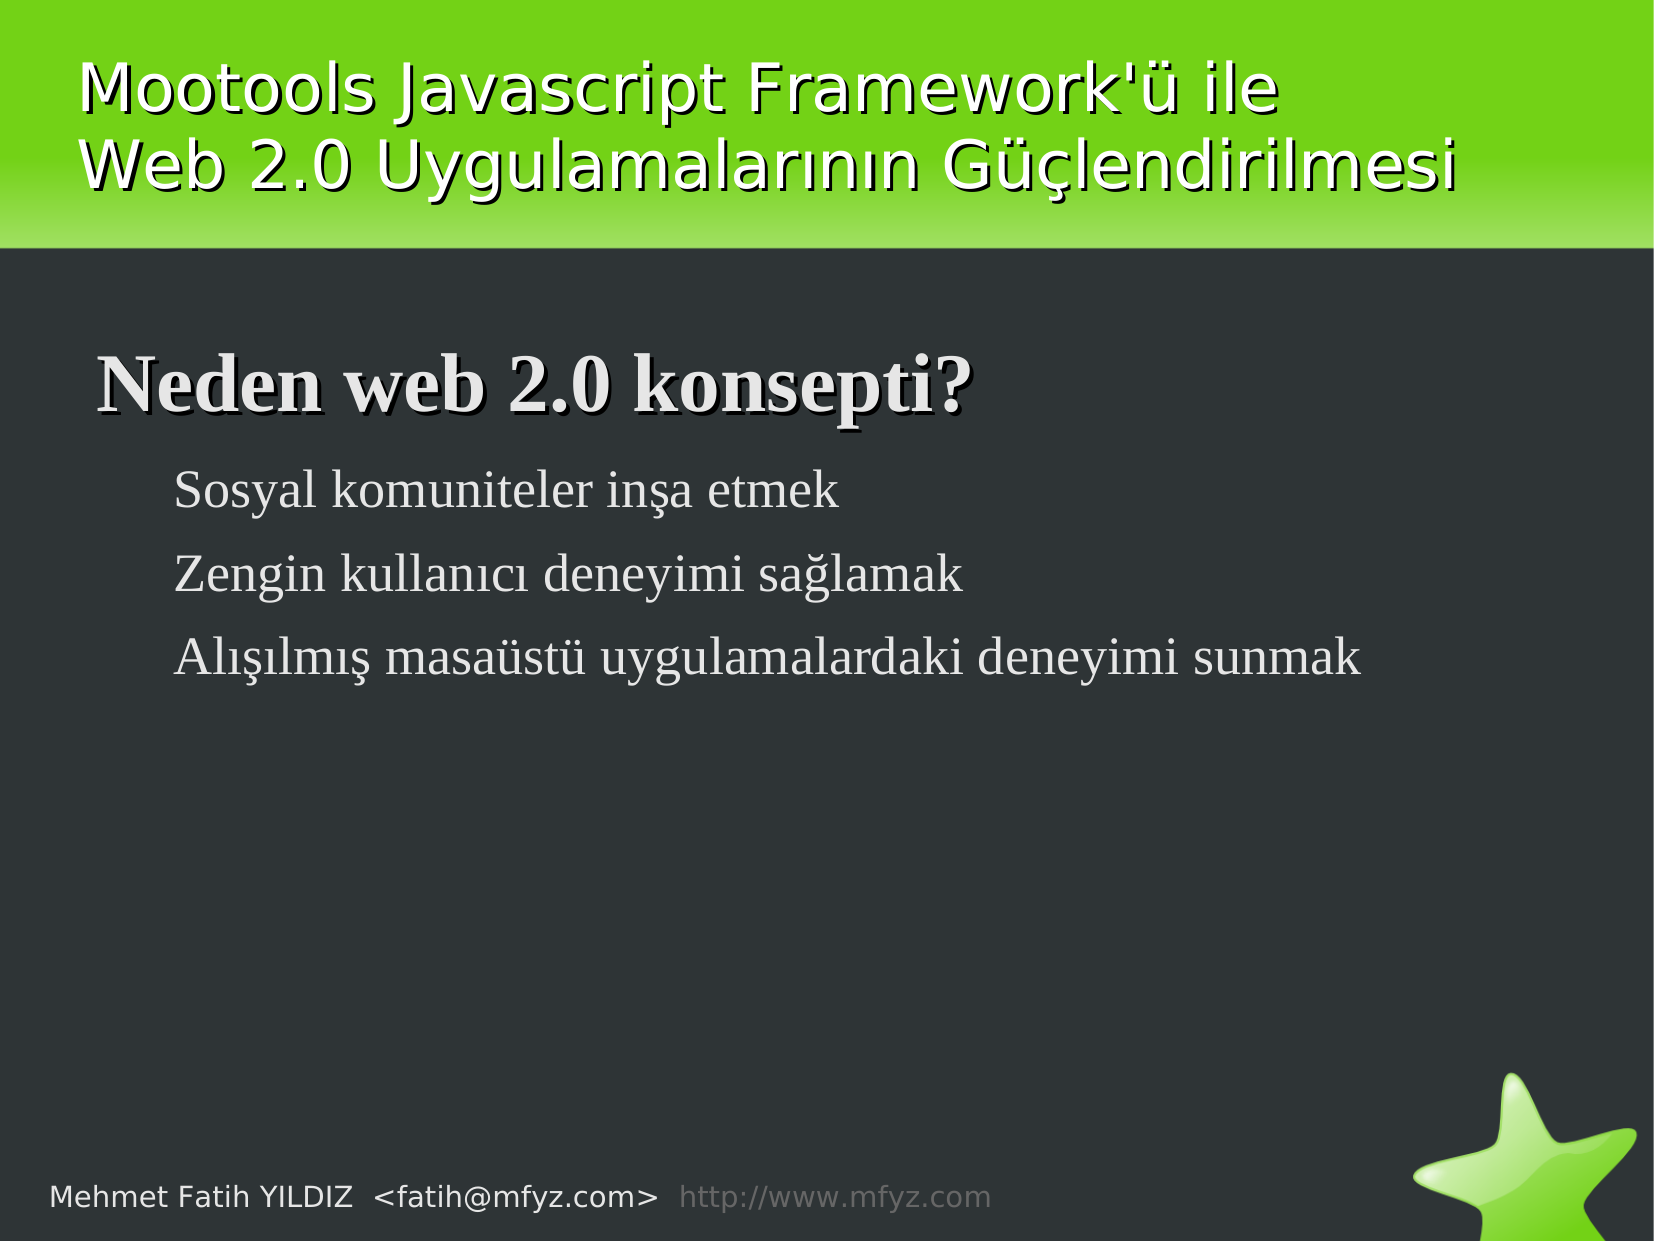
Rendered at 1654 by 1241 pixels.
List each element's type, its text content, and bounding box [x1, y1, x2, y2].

list Neden web 2.0 konsepti? Sosyal komuniteler inşa etmek Zengin kullanıcı deneyimi sağlamak Alışılmış masaüstü uygulamalardaki deneyimi sunmak [78, 337, 1538, 1051]
title Mootools Javascript Framework'ü ile Web 2.0 Uygulamalarının Güçlendirilmesi [76, 23, 1565, 231]
picture [0, 0, 1654, 1241]
text_box Mehmet Fatih YILDIZ <fatih@mfyz.com> http://www.mfyz.com [33, 1172, 1201, 1222]
